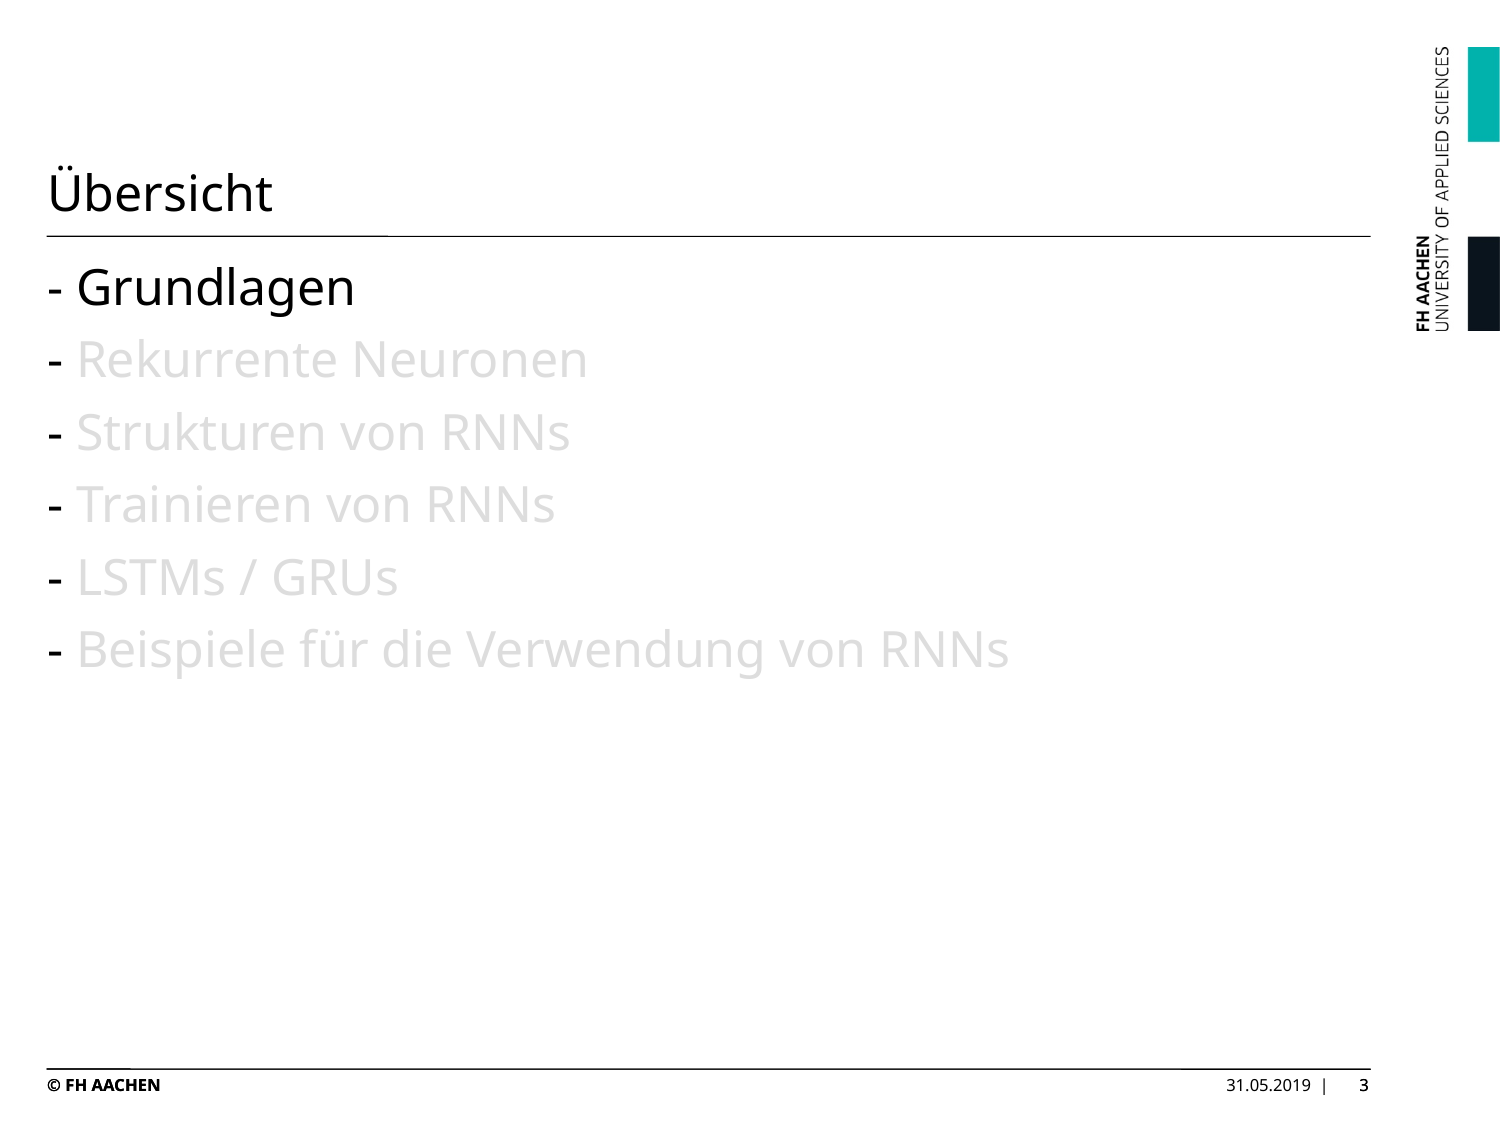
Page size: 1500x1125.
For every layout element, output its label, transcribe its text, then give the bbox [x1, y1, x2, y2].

title Übersicht [47, 101, 1371, 221]
picture [1404, 47, 1500, 331]
list - Grundlagen - Rekurrente Neuronen - Strukturen von RNNs - Trainieren von RNNs - LSTMs / GRUs - Beispiele für die Verwendung von RNNs [47, 255, 1371, 1047]
text_box <number> [1319, 1074, 1369, 1095]
text_box © FH AACHEN [47, 1074, 988, 1095]
